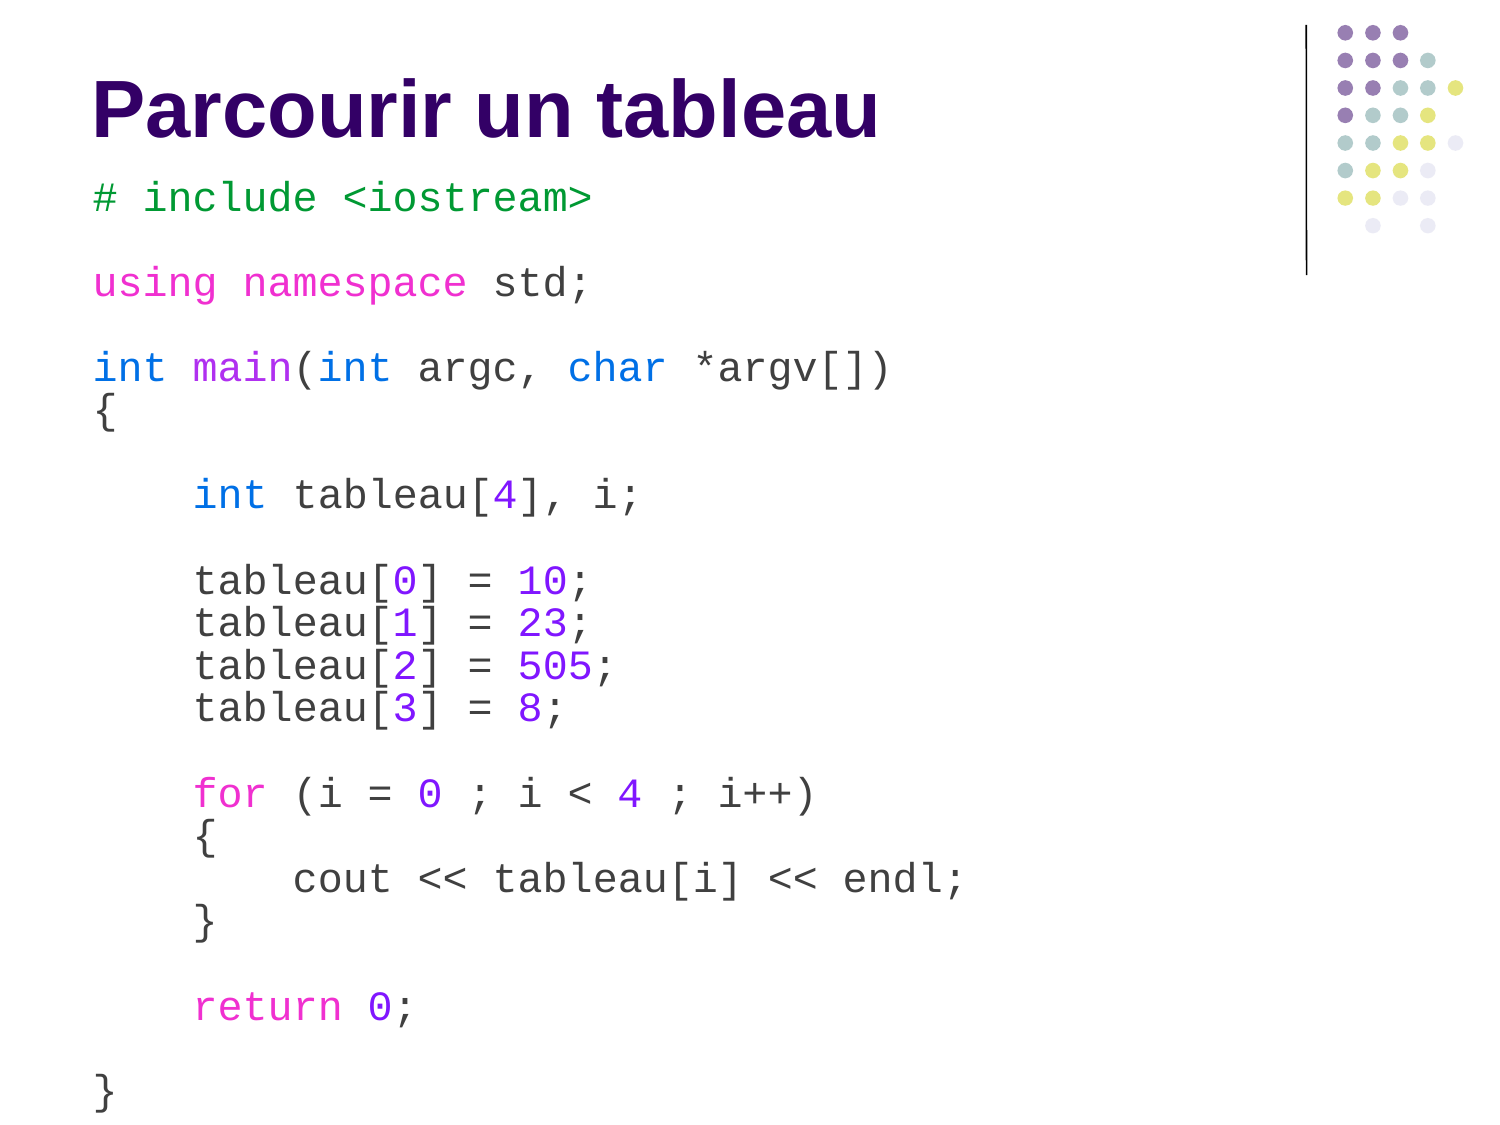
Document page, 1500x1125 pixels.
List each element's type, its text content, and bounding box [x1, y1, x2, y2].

list # include <iostream> using namespace std; int main(int argc, char *argv[]) { int tableau[4], i; tableau[0] = 10; tableau[1] = 23; tableau[2] = 505; tableau[3] = 8; for (i = 0 ; i < 4 ; i++) { cout << tableau[i] << endl; } return 0; } [75, 184, 1426, 1125]
title Parcourir un tableau [76, 42, 1315, 162]
